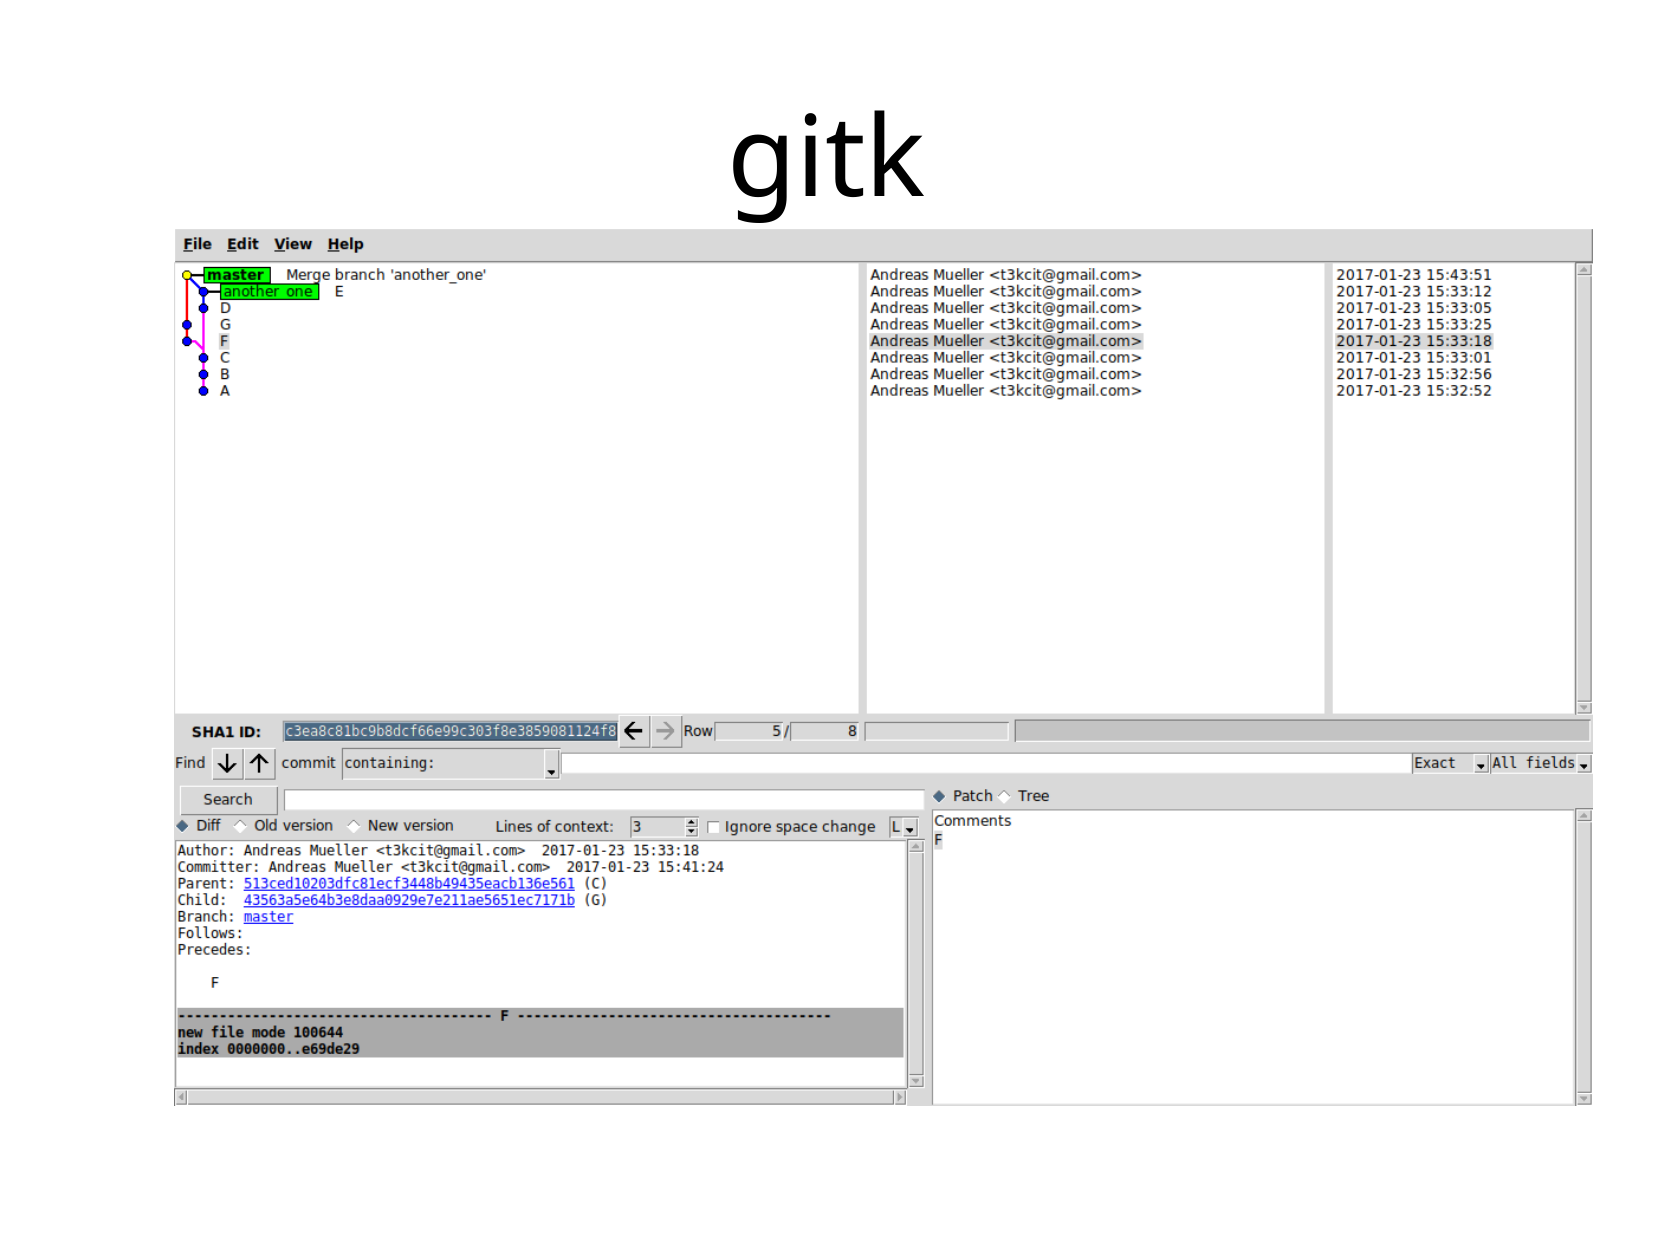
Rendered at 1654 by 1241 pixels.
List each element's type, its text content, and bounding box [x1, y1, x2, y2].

title gitk [82, 49, 1571, 257]
picture [174, 228, 1593, 1106]
